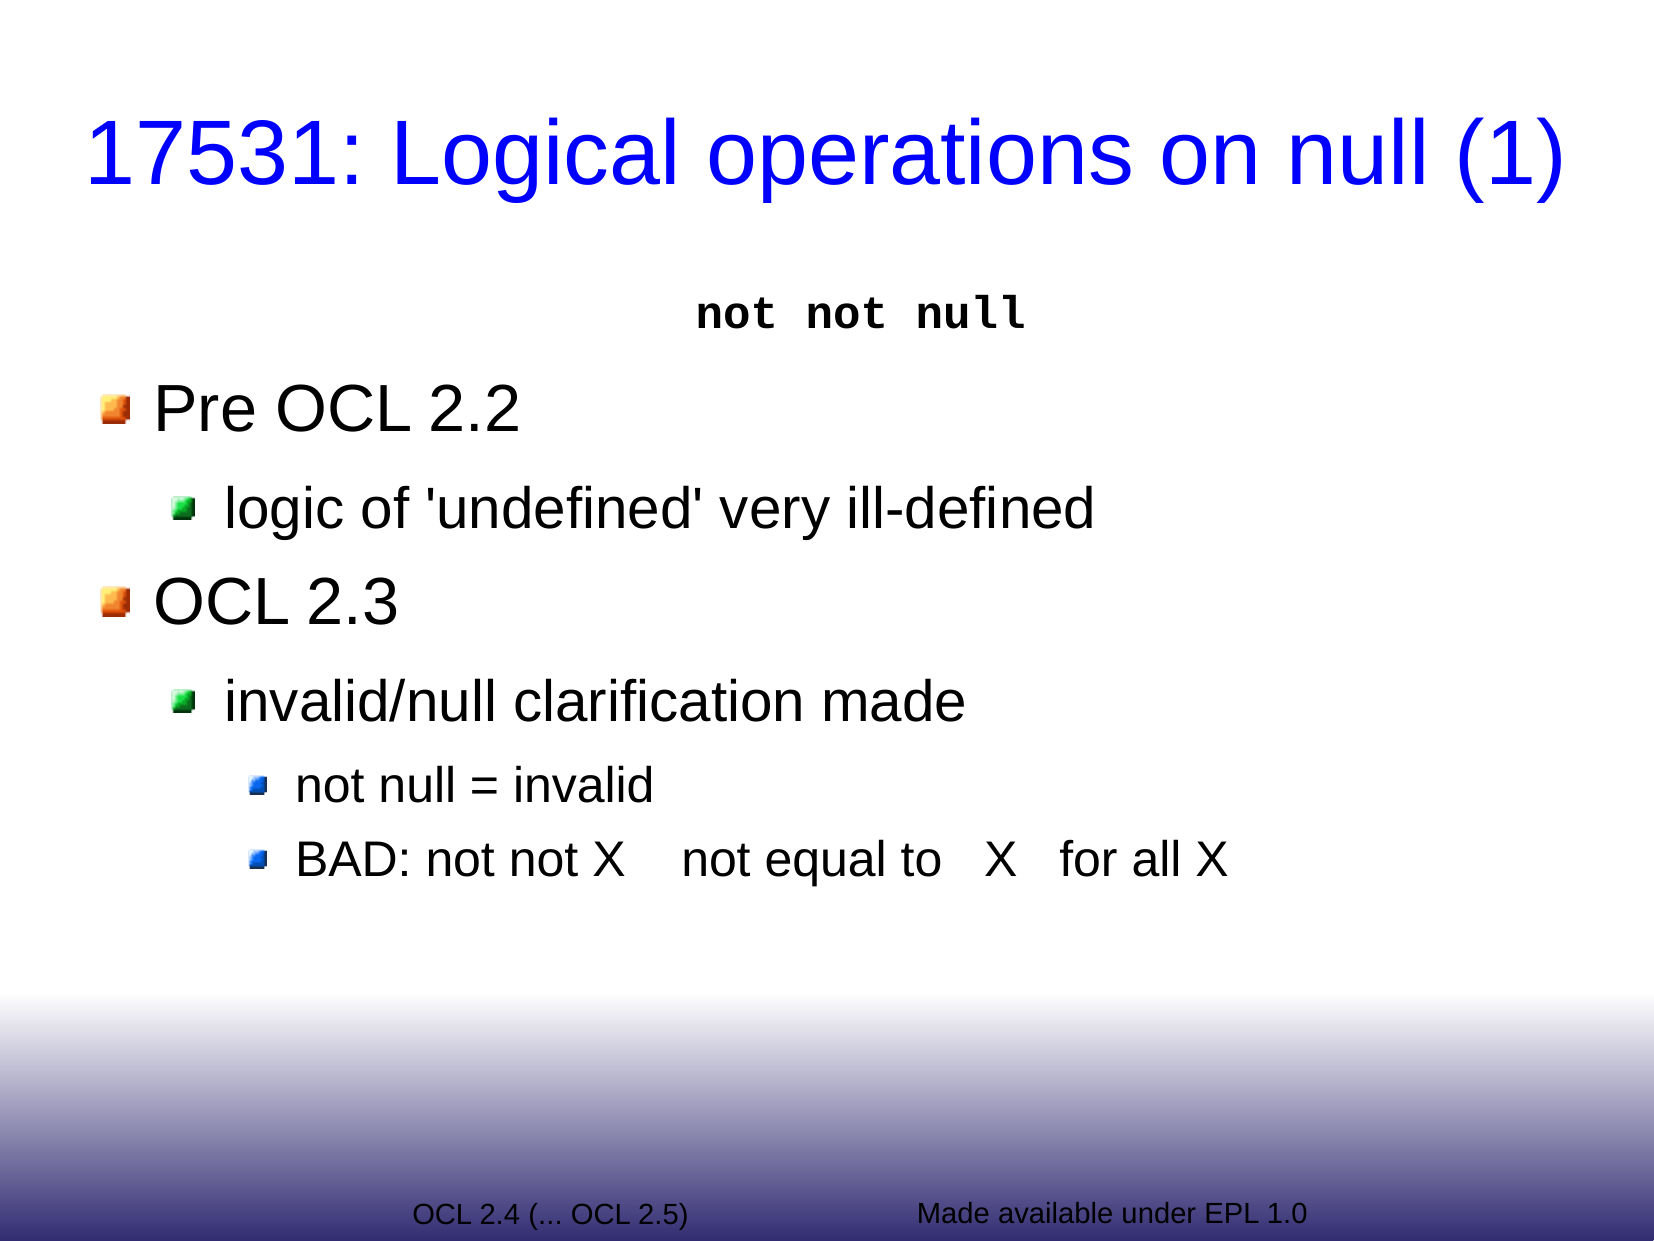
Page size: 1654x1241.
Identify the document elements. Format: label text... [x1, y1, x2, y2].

list not not null Pre OCL 2.2 logic of 'undefined' very ill-defined OCL 2.3 invalid/null clarification made not null = invalid BAD: not not X not equal to X for all X [82, 290, 1639, 1109]
title 17531: Logical operations on null (1) [82, 49, 1571, 257]
